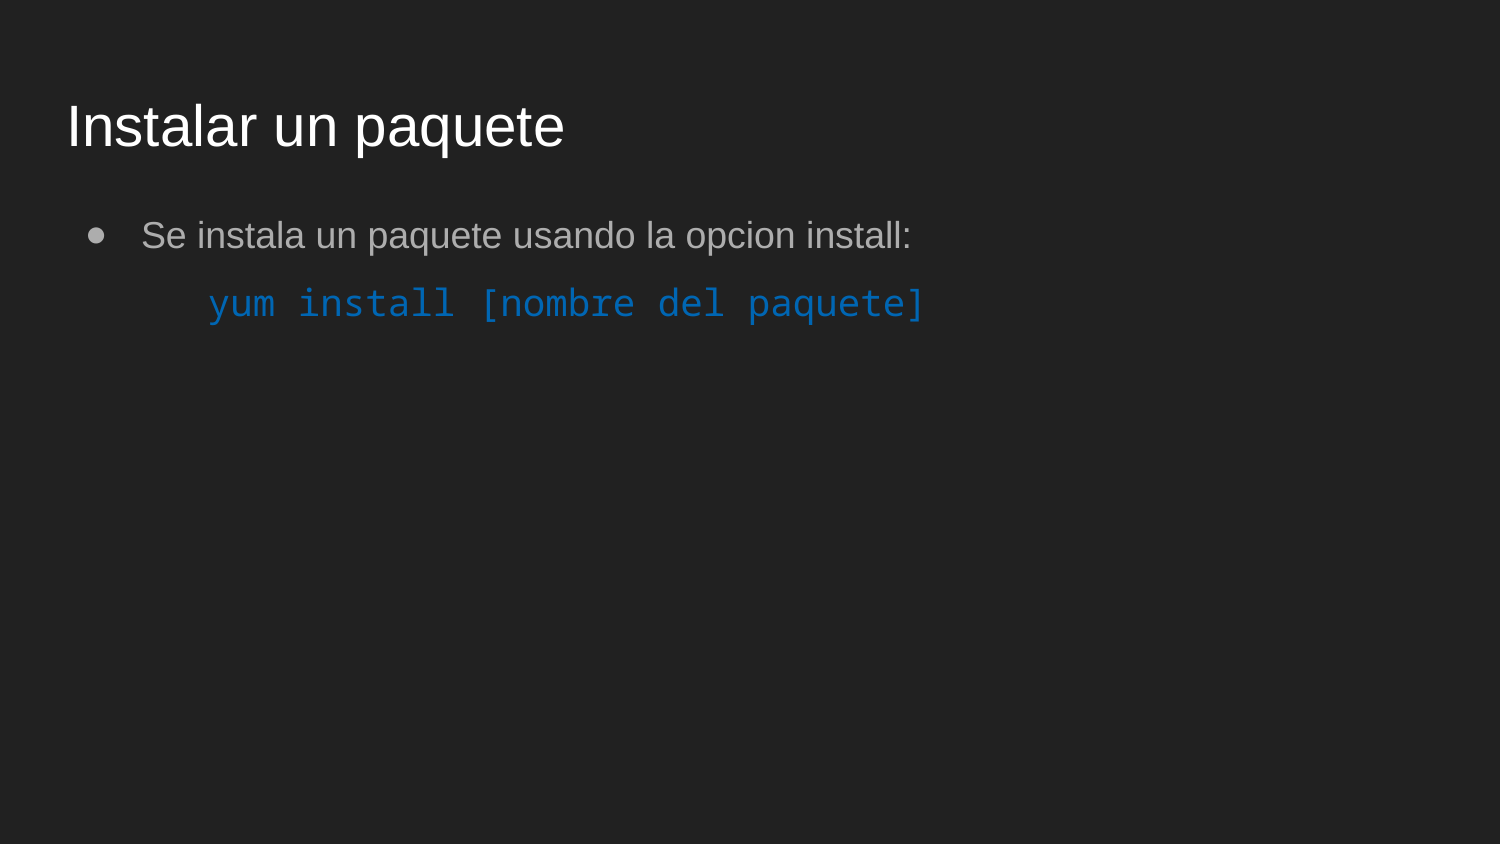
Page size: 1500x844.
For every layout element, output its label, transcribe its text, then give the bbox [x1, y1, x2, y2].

list Se instala un paquete usando la opcion install: yum install [nombre del paquete] [51, 189, 1449, 750]
title Instalar un paquete [51, 72, 1449, 167]
